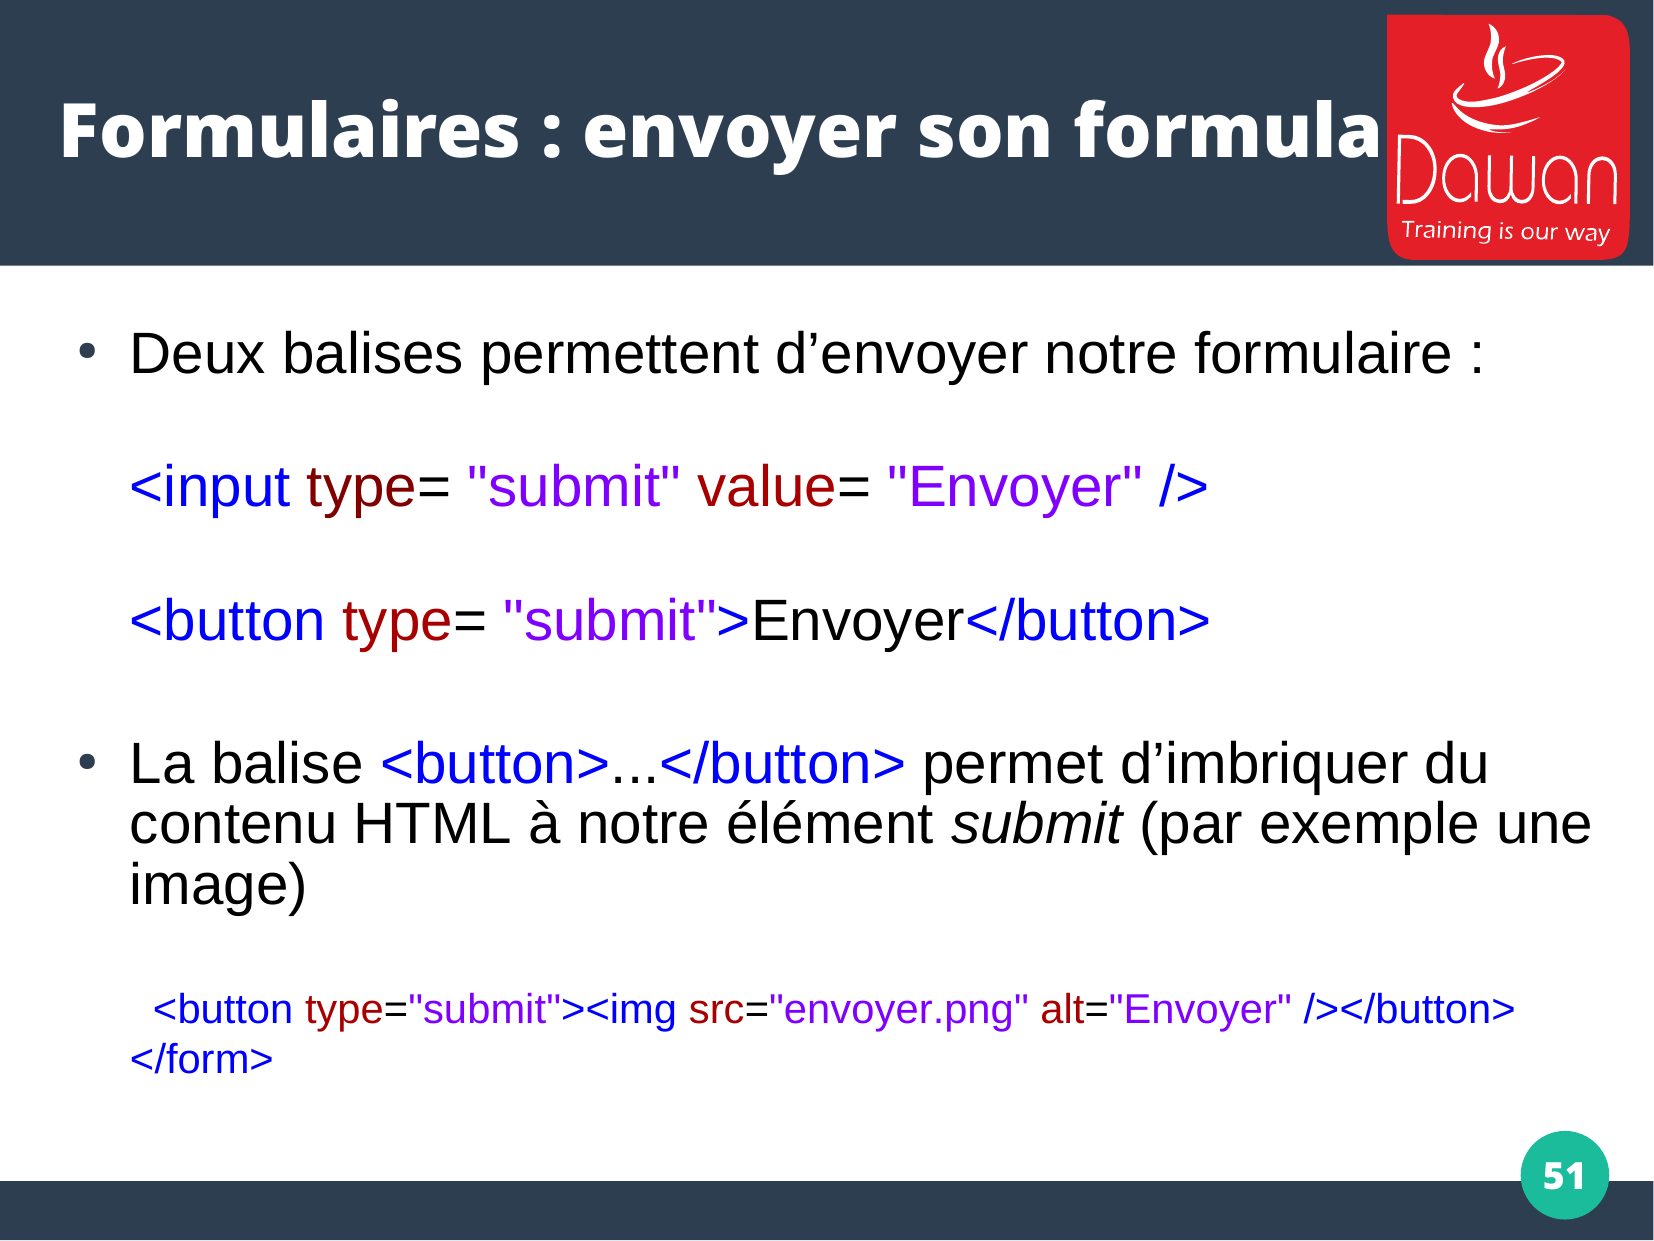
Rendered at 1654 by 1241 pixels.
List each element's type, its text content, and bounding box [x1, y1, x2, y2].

title Formulaires : envoyer son formulaire [59, 49, 1387, 207]
list Deux balises permettent d’envoyer notre formulaire : <input type= "submit" value= "Envoyer" /> <button type= "submit">Envoyer</button> La balise <button>...</button> permet d’imbriquer du contenu HTML à notre élément submit (par exemple une image) <button type="submit"><img src="envoyer.png" alt="Envoyer" /></button> </form> [59, 324, 1595, 1152]
picture [1387, 14, 1630, 260]
